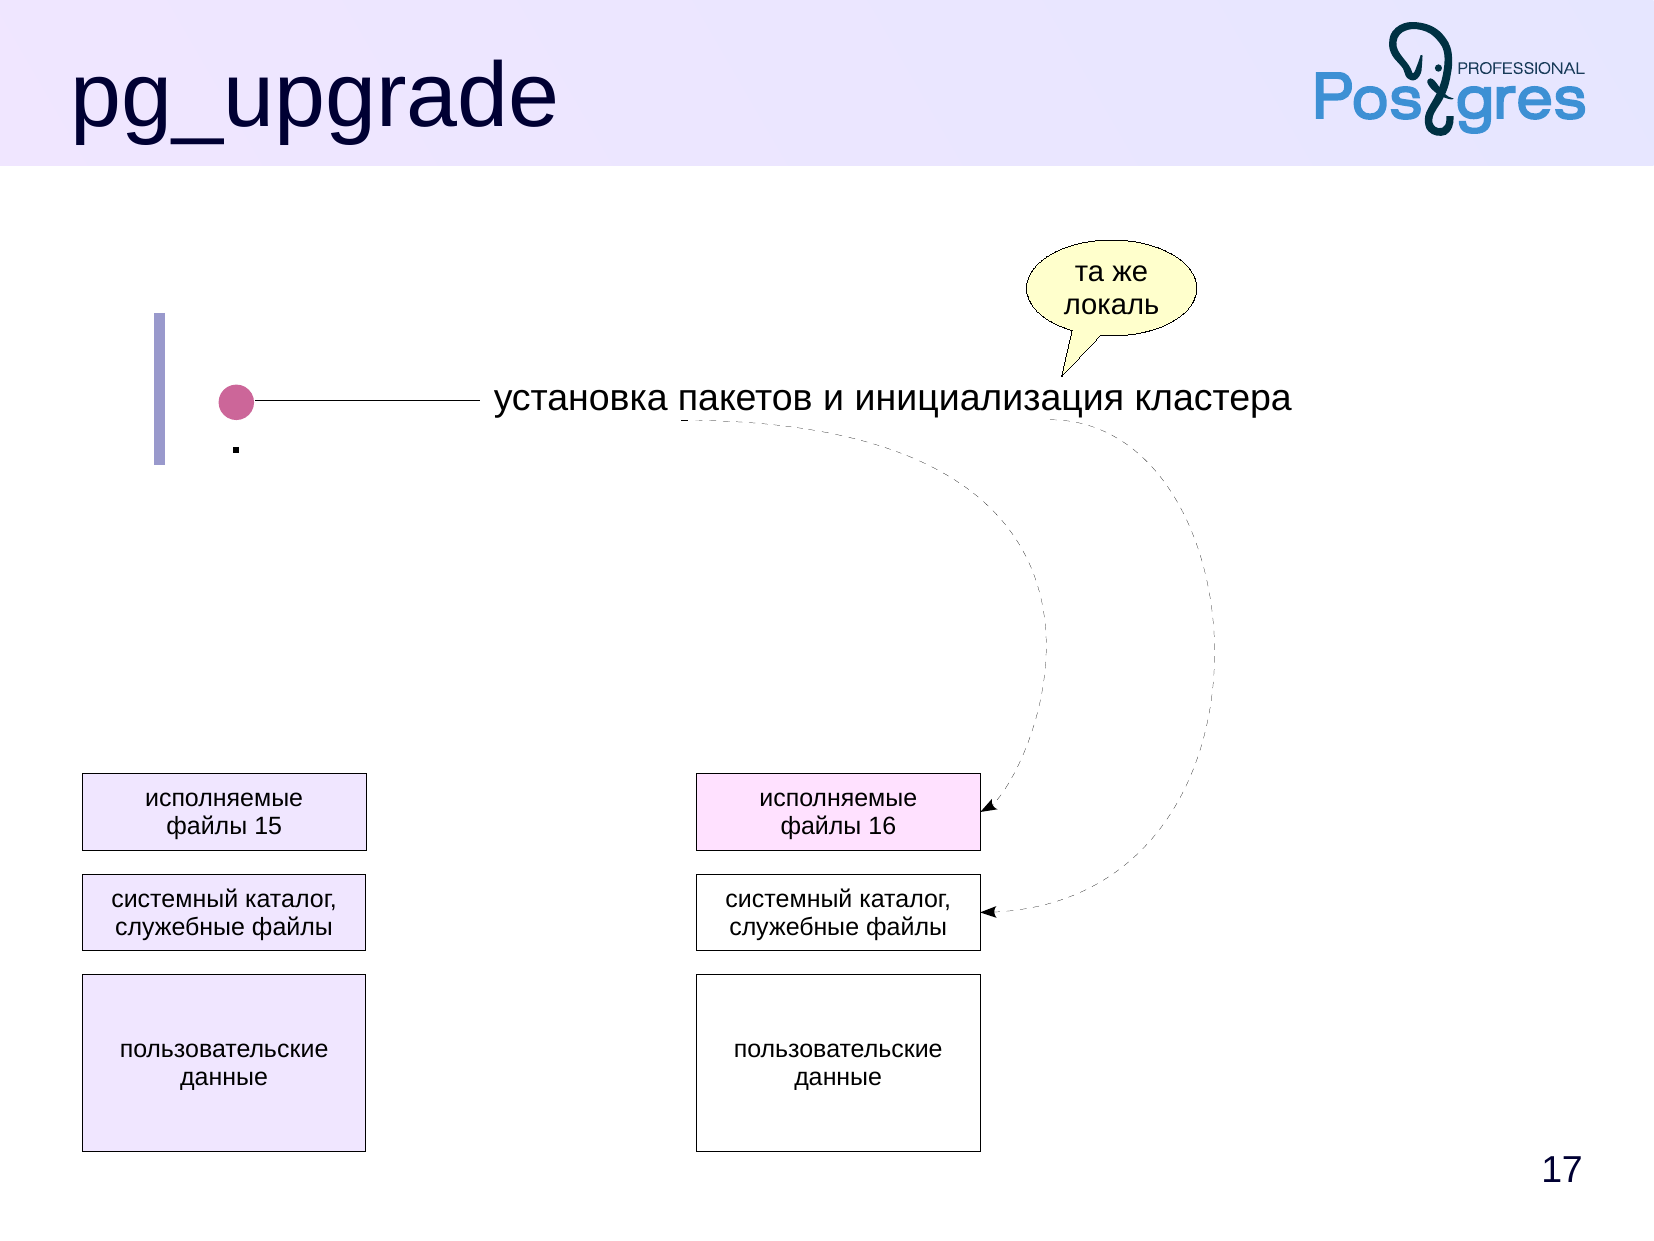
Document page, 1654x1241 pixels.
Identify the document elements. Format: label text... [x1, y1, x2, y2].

text_box исполняемые файлы 15 [82, 773, 367, 851]
list [70, 283, 1583, 1141]
text_box та же локаль [1026, 240, 1197, 377]
text_box исполняемые файлы 16 [696, 773, 981, 851]
text_box системный каталог, служебные файлы [696, 874, 981, 951]
text_box пользовательские данные [696, 974, 981, 1152]
text_box пользовательские данные [82, 974, 366, 1152]
text_box системный каталог, служебные файлы [82, 874, 366, 951]
title pg_upgrade [70, 43, 1241, 147]
